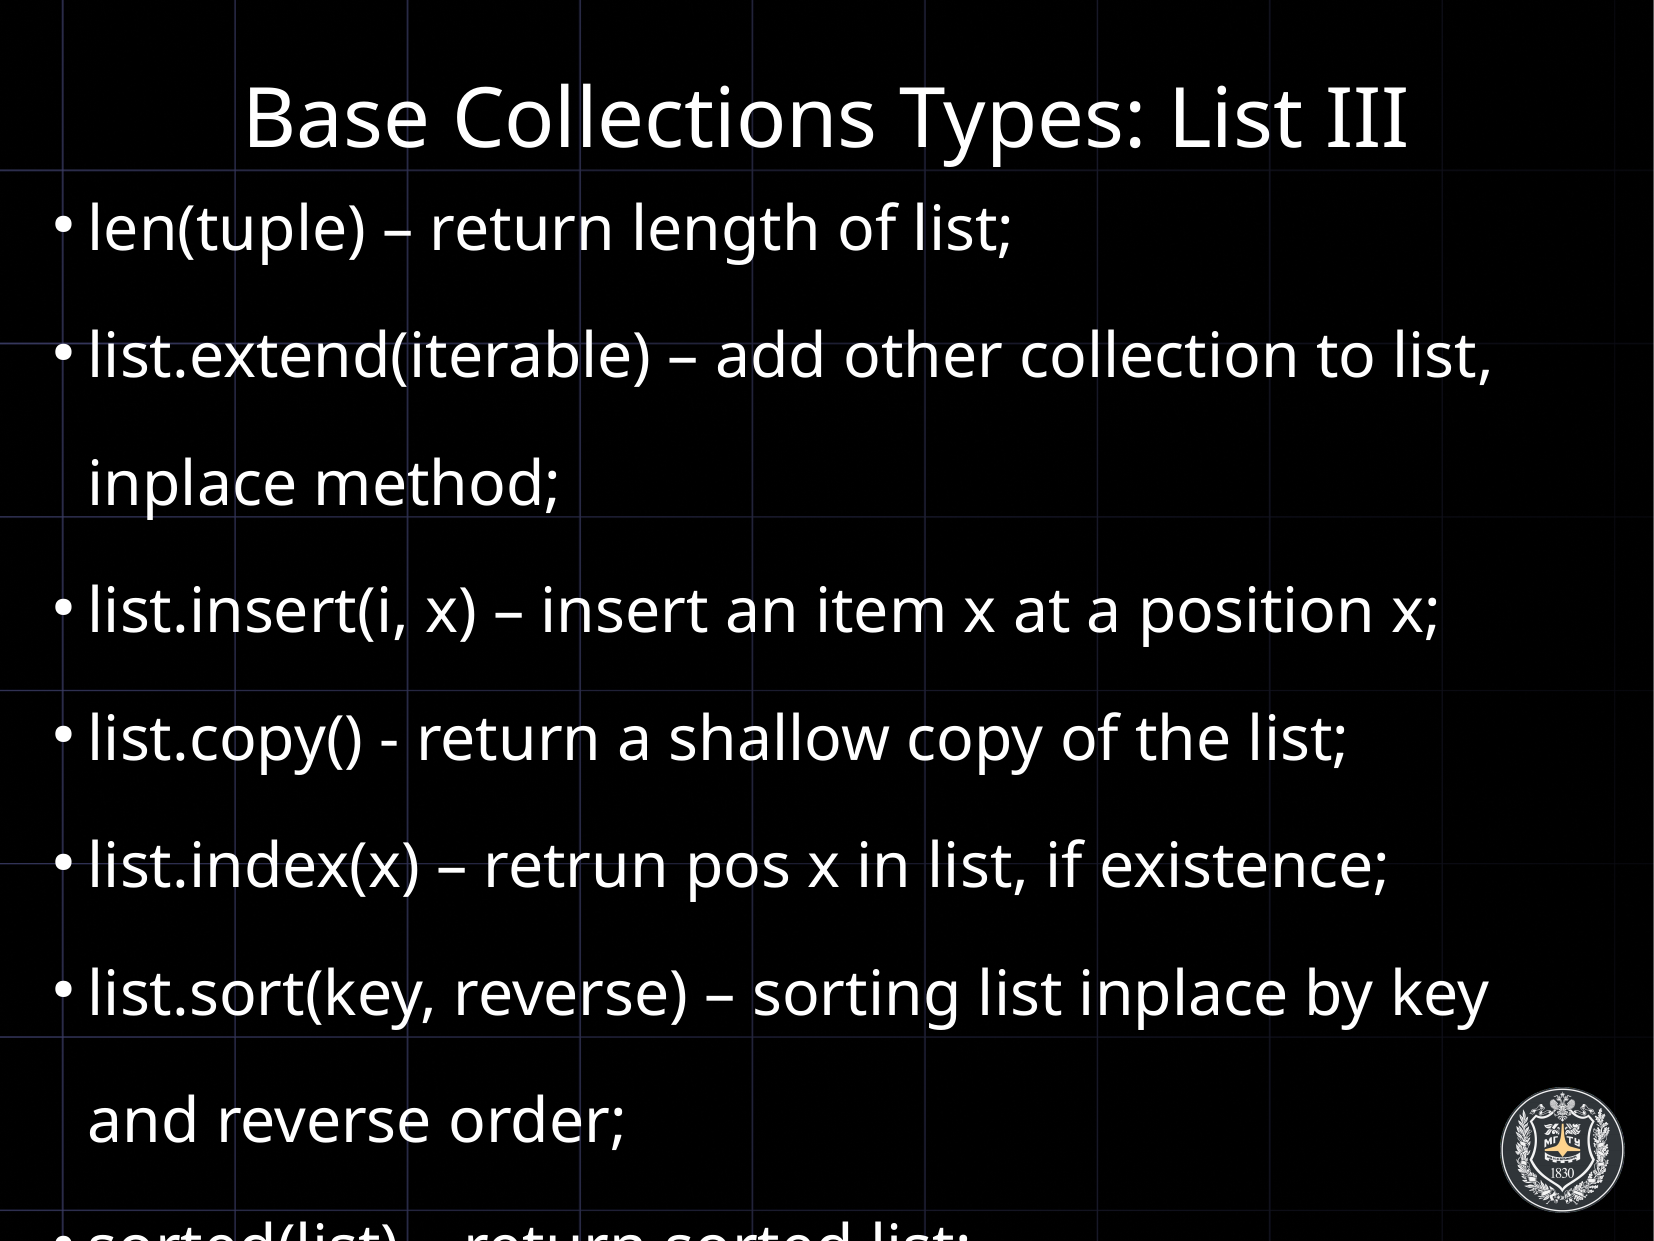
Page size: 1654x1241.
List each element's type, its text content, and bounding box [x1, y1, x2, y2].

title Base Collections Types: List III [82, 37, 1571, 133]
text_box len(tuple) – return length of list; list.extend(iterable) – add other collection to list, inplace method; list.insert(i, x) – insert an item x at a position x; list.copy() - return a shallow copy of the list; list.index(x) – retrun pos x in list, if existence; list.sort(key, reverse) – sorting list inplace by key and reverse order; sorted(list) – return sorted list; And more... [37, 133, 1613, 1241]
picture [0, 0, 1654, 1241]
